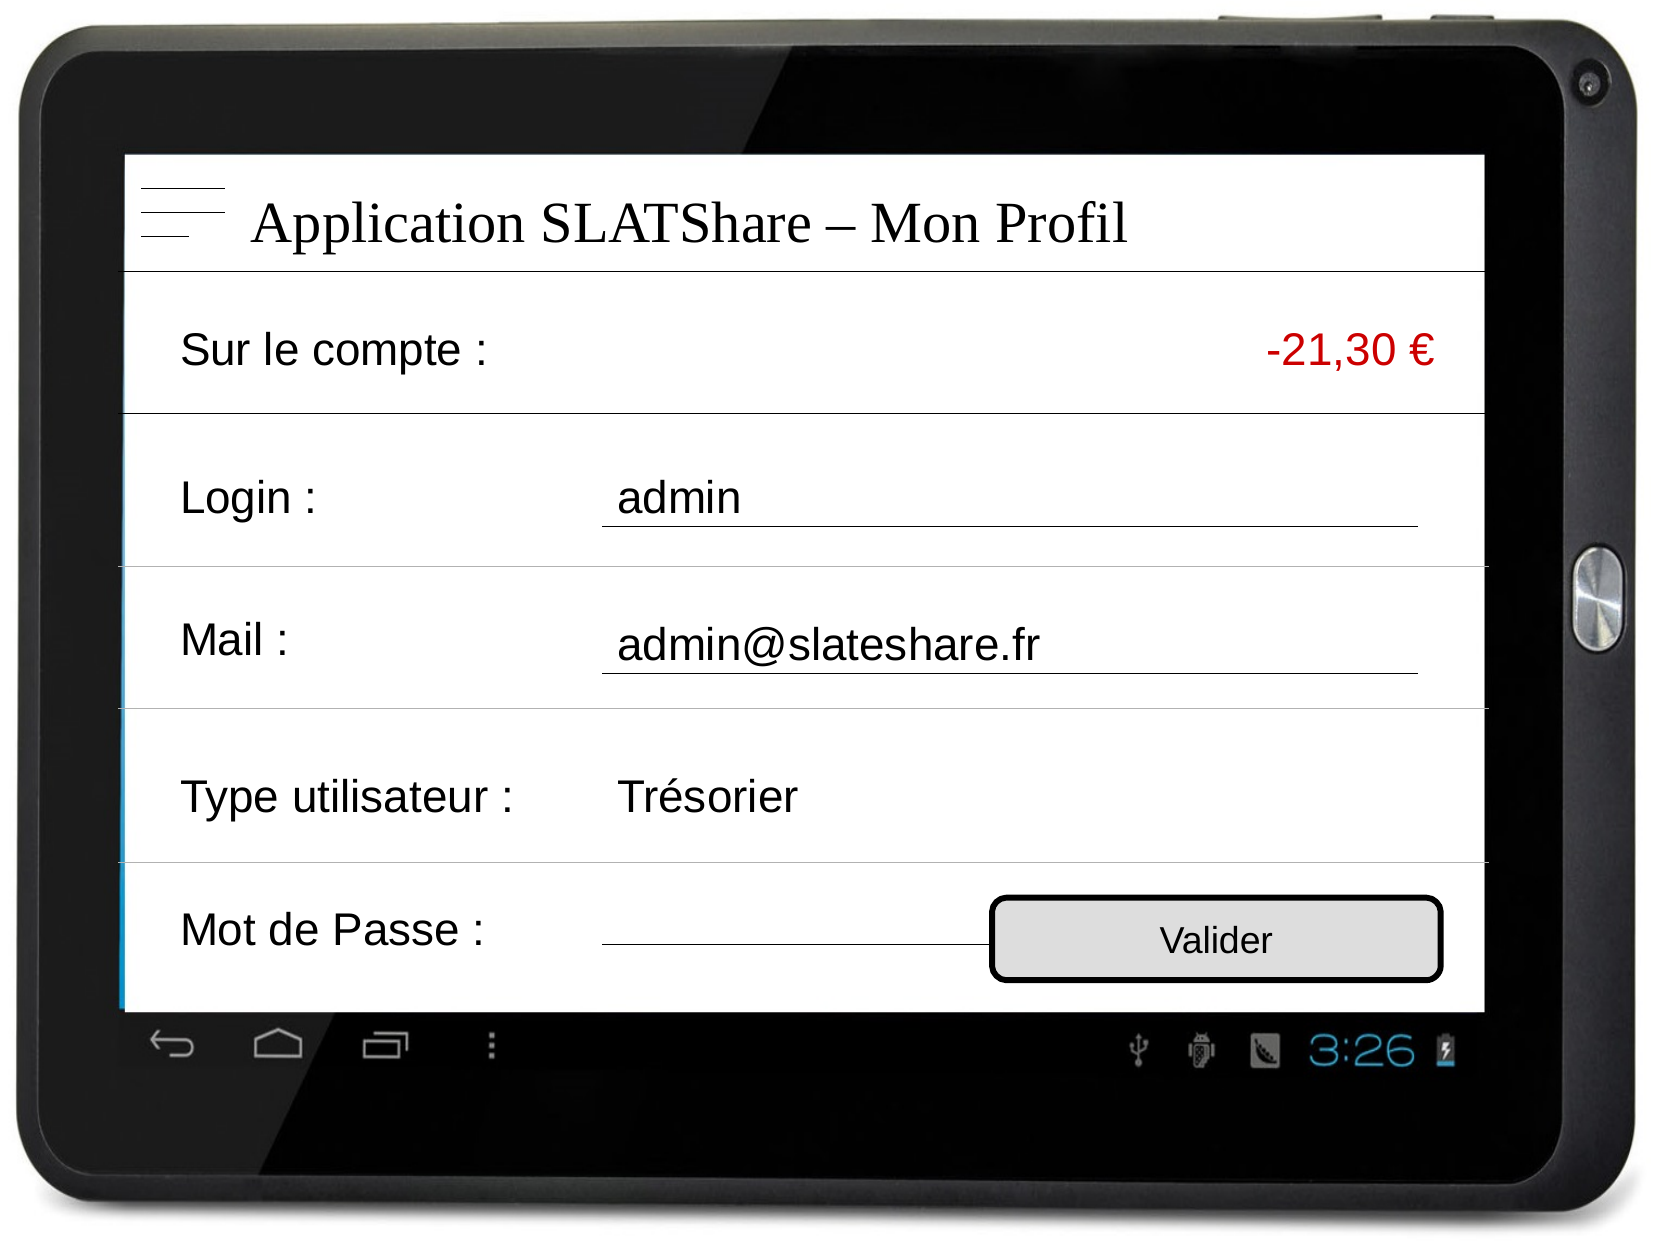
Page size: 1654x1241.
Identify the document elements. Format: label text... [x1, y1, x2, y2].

text_box admin@slateshare.fr [602, 607, 1075, 673]
text_box Sur le compte : [165, 311, 579, 378]
text_box Valider [992, 897, 1441, 981]
text_box Type utilisateur : [165, 759, 886, 843]
text_box Mail : [165, 602, 886, 685]
text_box admin [602, 460, 1016, 526]
text_box Login : [165, 460, 579, 527]
text_box Mot de Passe : [165, 891, 886, 975]
picture [0, 0, 1654, 1241]
text_box Application SLATShare – Mon Profil [236, 177, 1477, 258]
text_box Trésorier [602, 759, 1016, 826]
text_box -21,30 € [1251, 311, 1453, 390]
